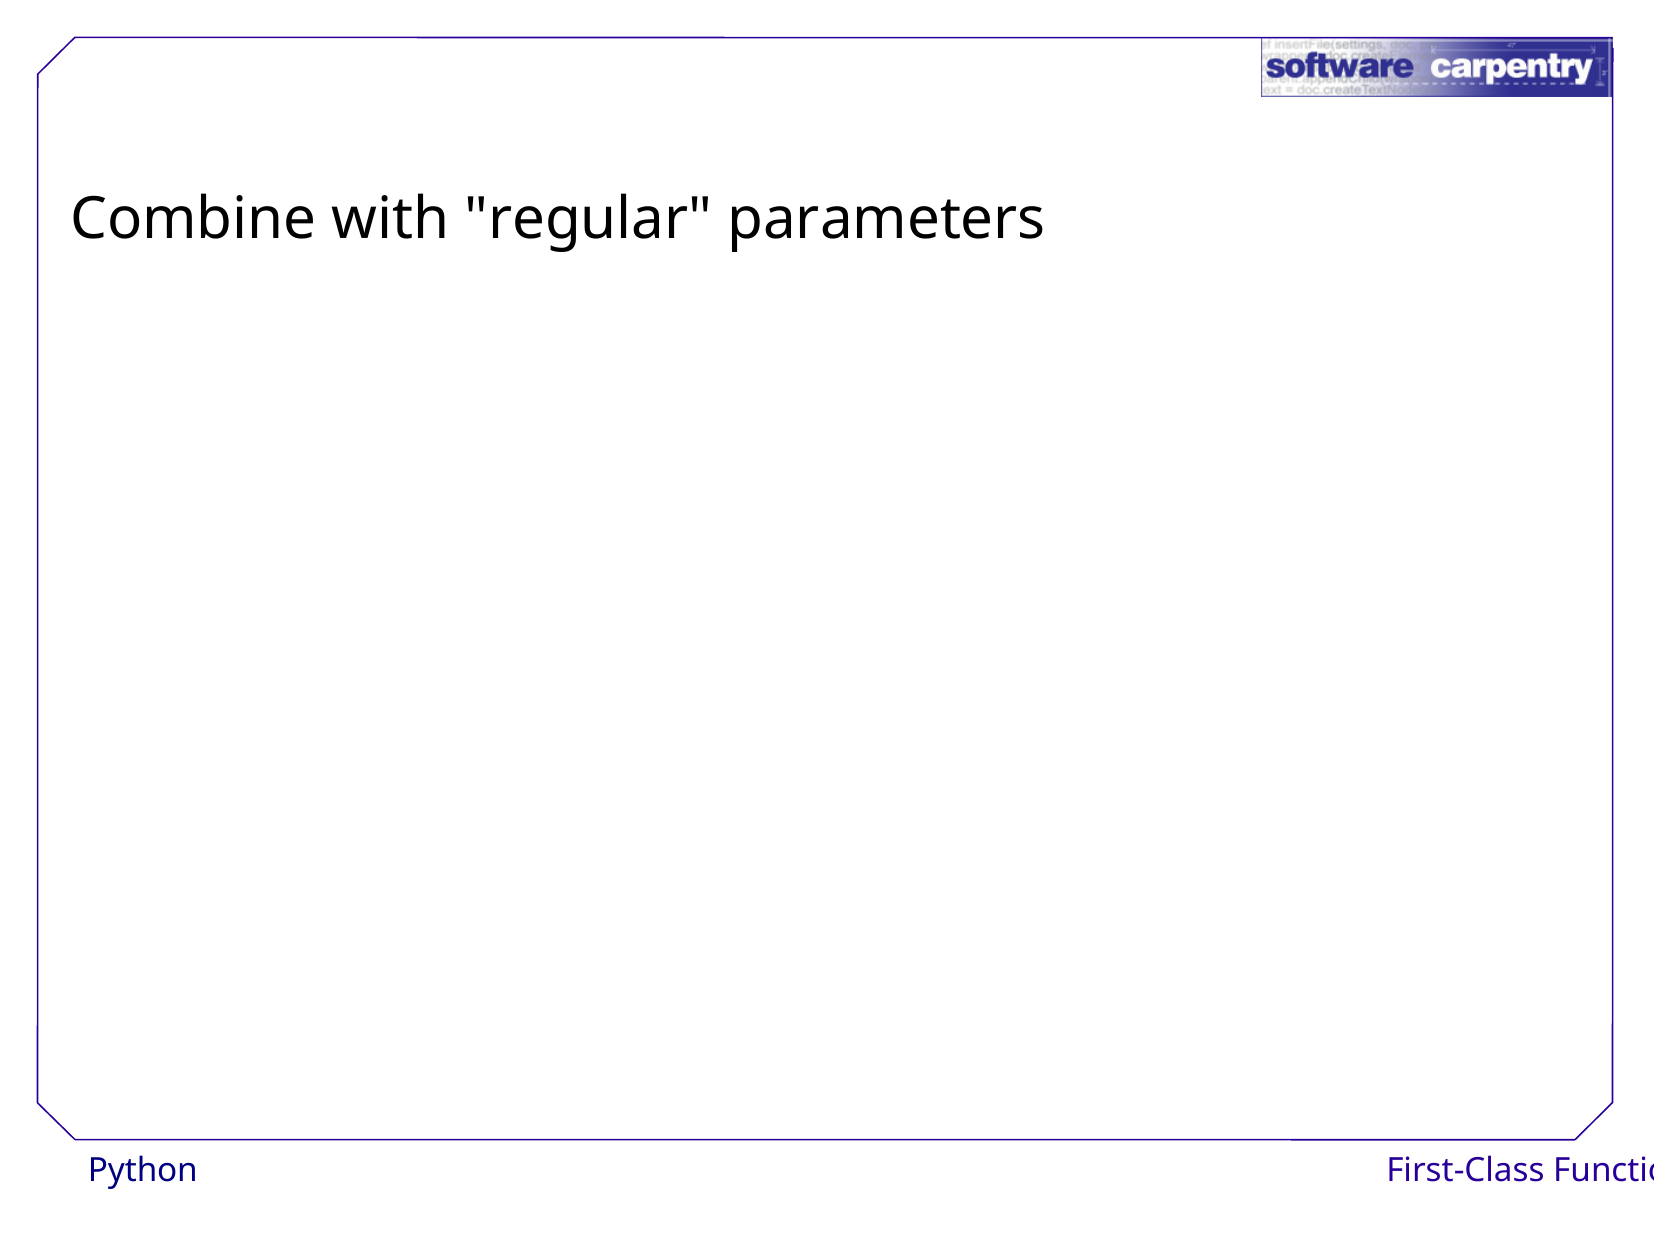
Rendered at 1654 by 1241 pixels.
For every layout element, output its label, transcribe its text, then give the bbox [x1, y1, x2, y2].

text_box Combine with "regular" parameters [55, 138, 1211, 259]
picture [1261, 39, 1613, 97]
